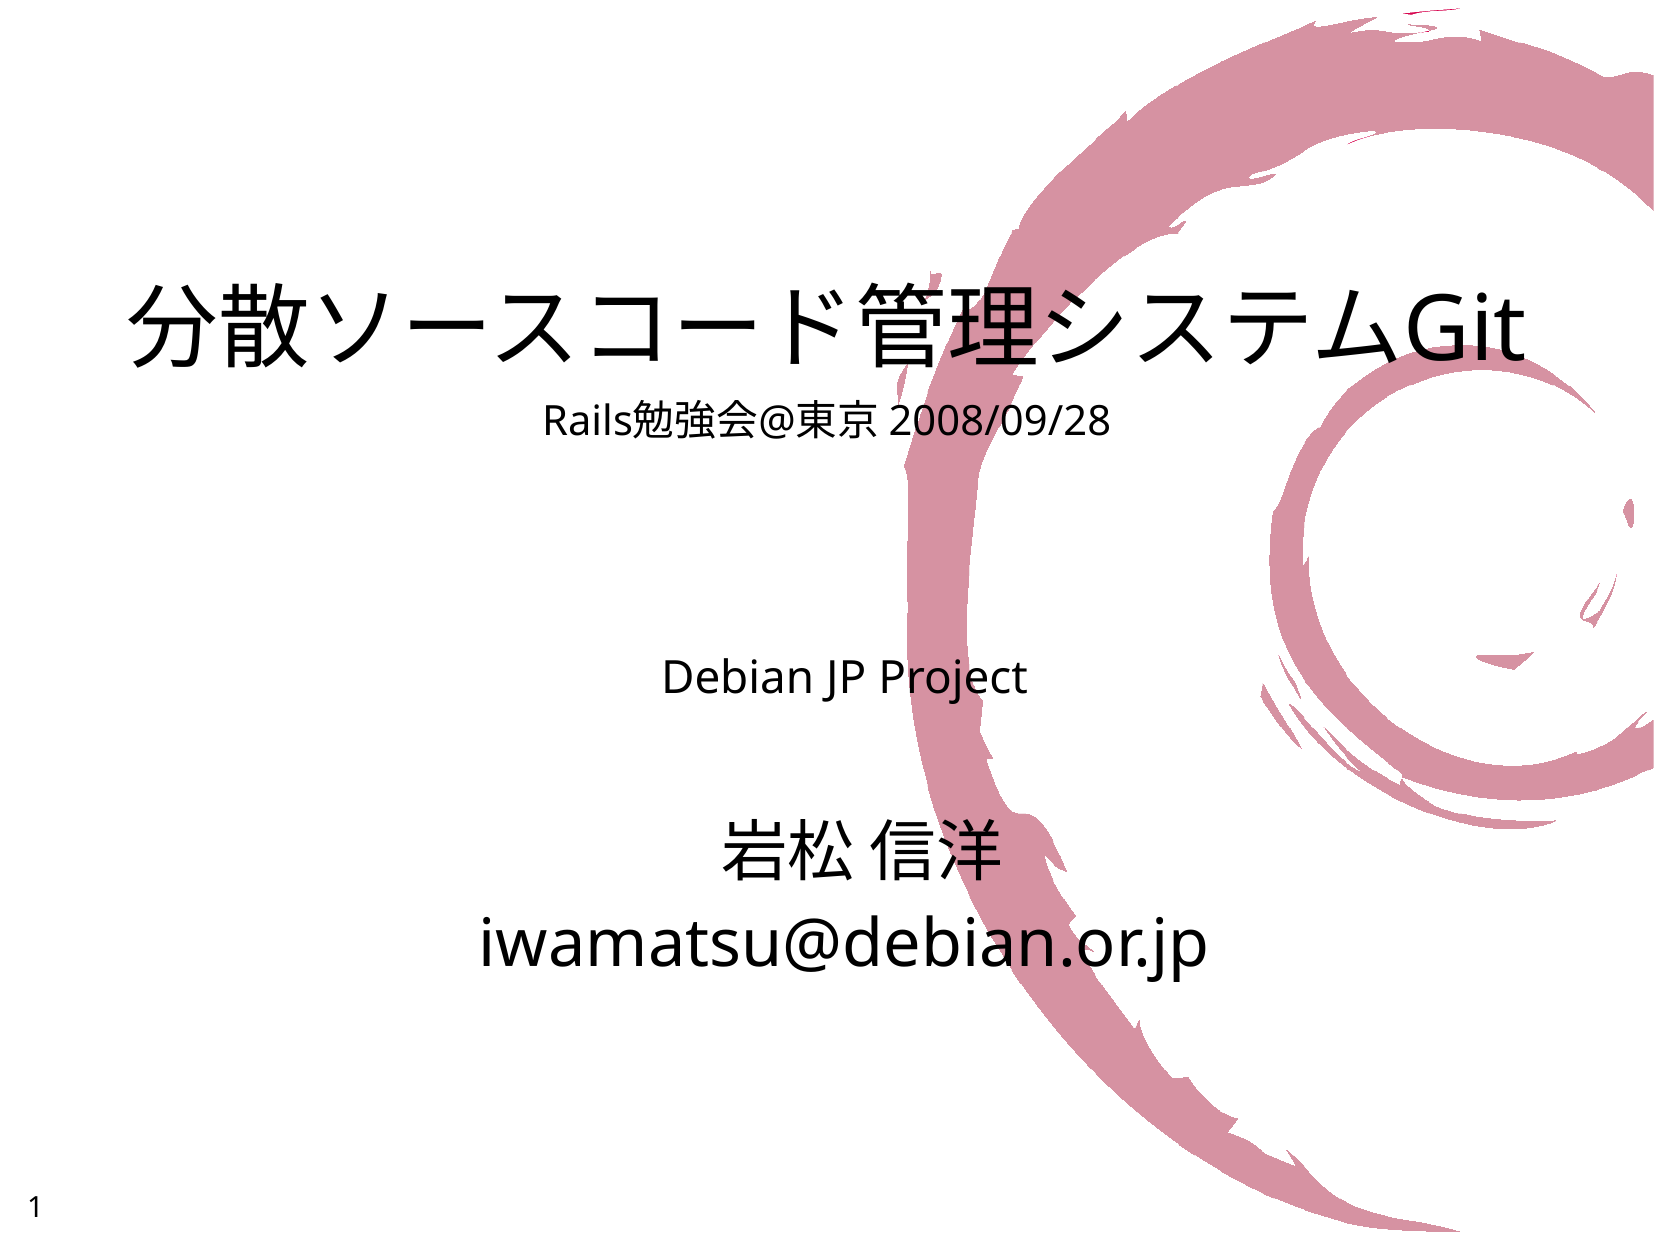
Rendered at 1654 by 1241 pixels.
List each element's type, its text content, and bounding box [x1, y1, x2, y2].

picture [886, 0, 1654, 1241]
subtitle Debian JP Project 岩松 信洋 iwamatsu@debian.or.jp [82, 620, 1571, 1102]
title 分散ソースコード管理システムGit Rails勉強会@東京 2008/09/28 [82, 254, 1571, 448]
